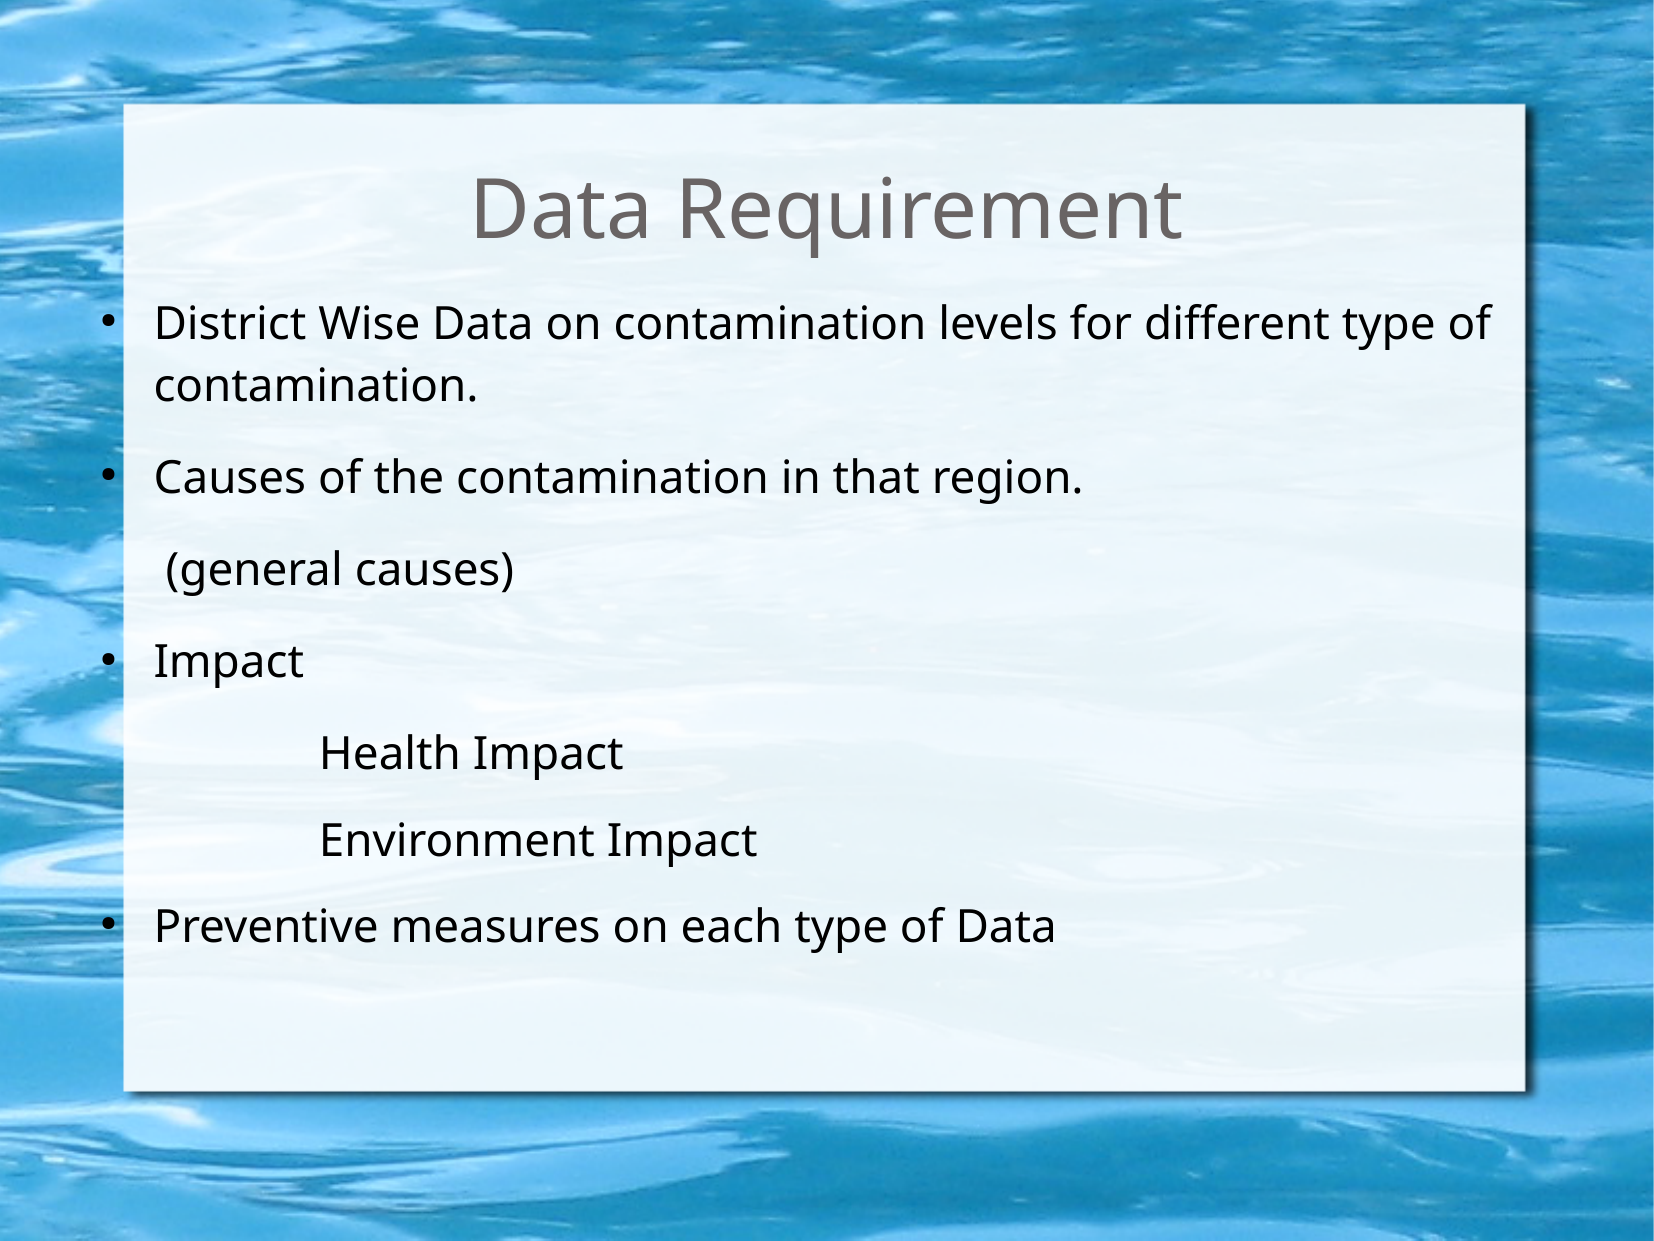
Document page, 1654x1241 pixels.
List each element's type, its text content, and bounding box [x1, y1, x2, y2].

title Data Requirement [147, 98, 1506, 290]
list District Wise Data on contamination levels for different type of contamination. Causes of the contamination in that region. (general causes) Impact Health Impact Environment Impact Preventive measures on each type of Data [82, 290, 1548, 995]
picture [0, 0, 1654, 1241]
